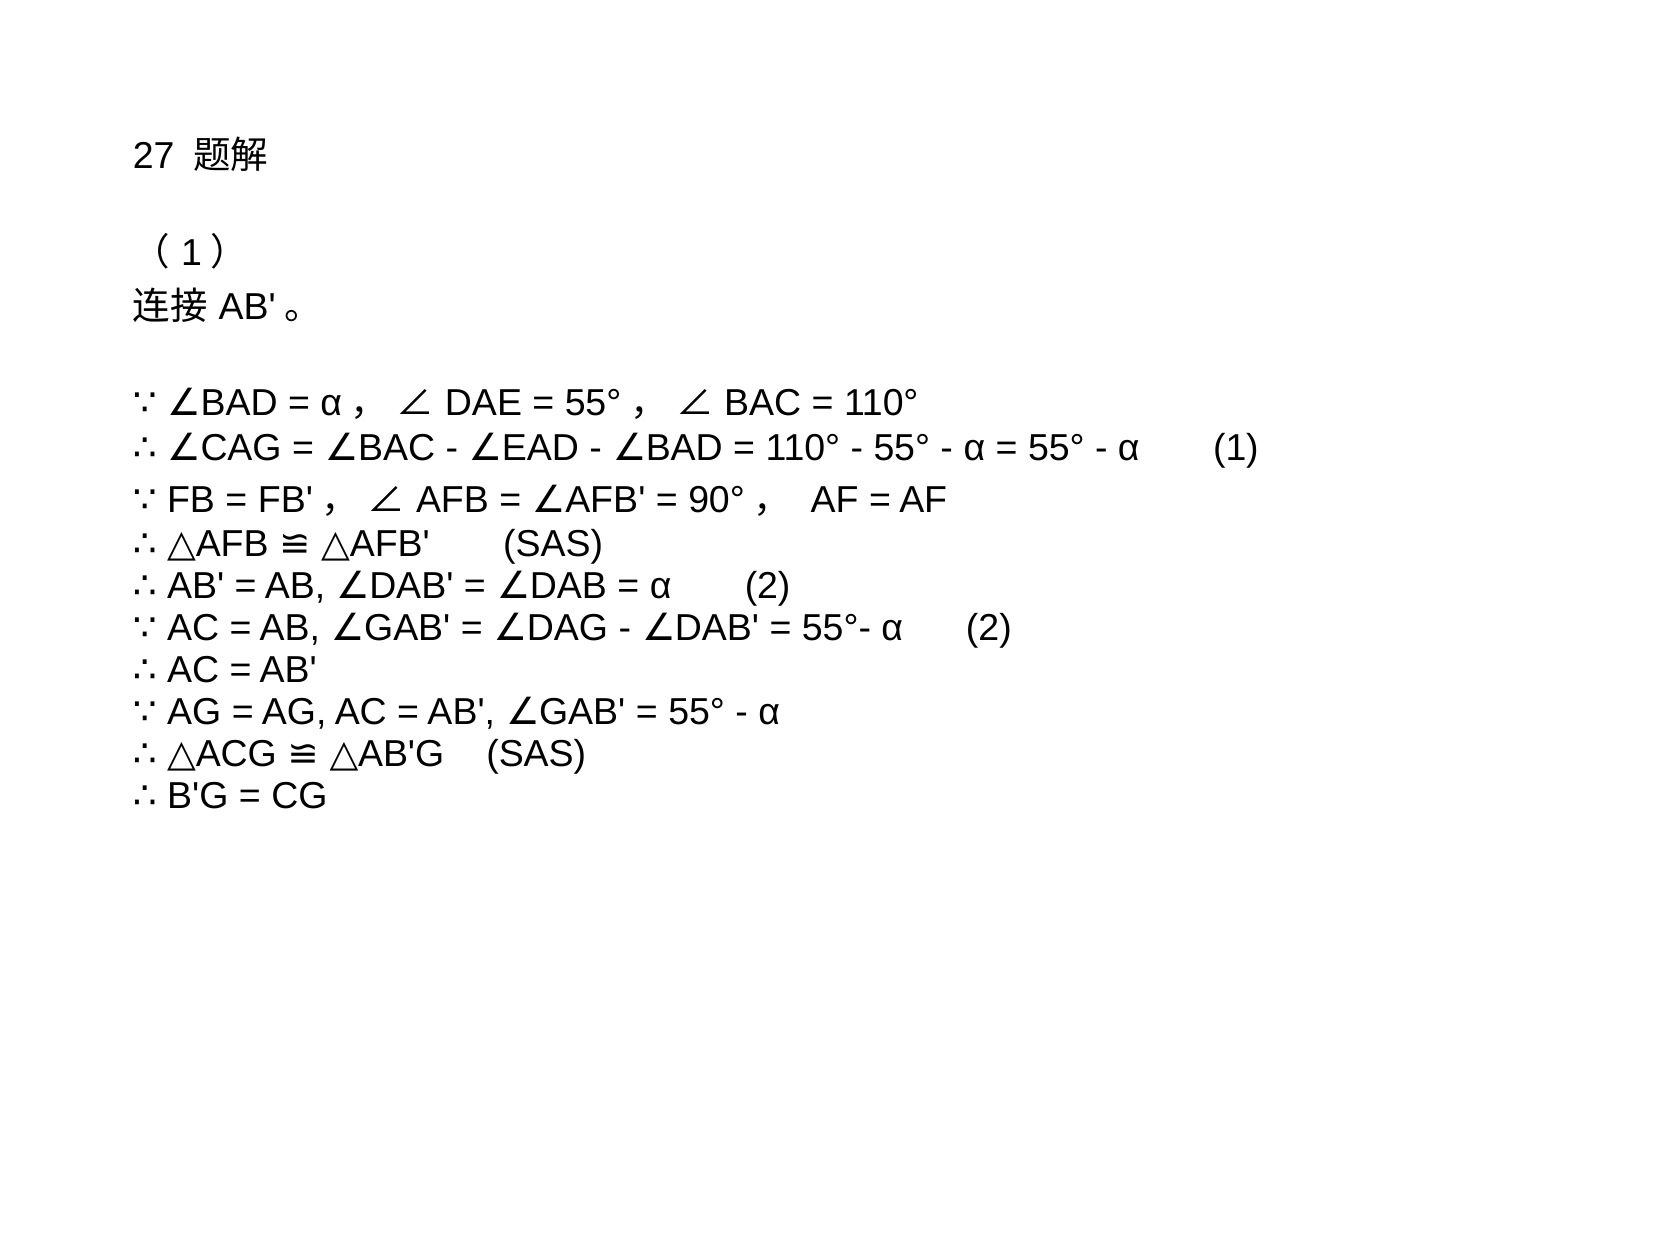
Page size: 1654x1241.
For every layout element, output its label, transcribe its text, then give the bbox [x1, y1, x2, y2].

text_box 27 题解 （1） 连接AB'。 ∵ ∠BAD = α， ∠DAE = 55°， ∠BAC = 110° ∴ ∠CAG = ∠BAC - ∠EAD - ∠BAD = 110° - 55° - α = 55° - α (1) ∵ FB = FB'， ∠AFB = ∠AFB' = 90°， AF = AF ∴ △AFB ≌ △AFB' (SAS) ∴ AB' = AB, ∠DAB' = ∠DAB = α (2) ∵ AC = AB, ∠GAB' = ∠DAG - ∠DAB' = 55°- α (2) ∴ AC = AB' ∵ AG = AG, AC = AB', ∠GAB' = 55° - α ∴ △ACG ≌ △AB'G (SAS) ∴ B'G = CG [118, 118, 1565, 848]
